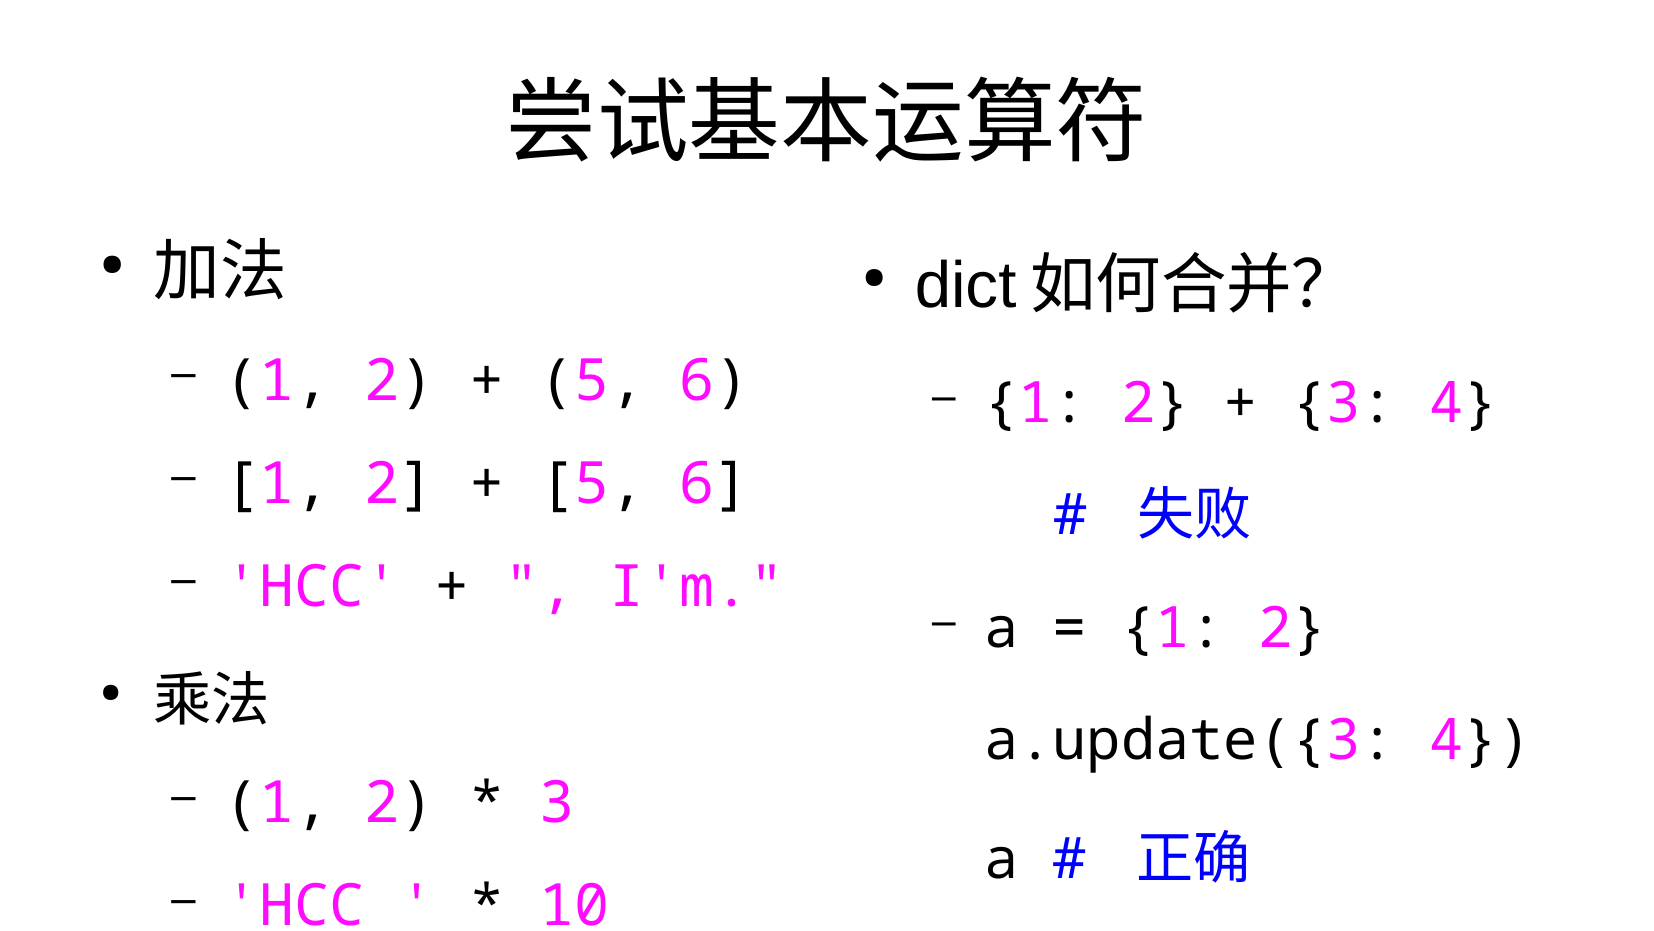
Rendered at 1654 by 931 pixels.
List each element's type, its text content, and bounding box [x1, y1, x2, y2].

list 加法 (1, 2) + (5, 6) [1, 2] + [5, 6] 'HCC' + ", I'm." 乘法 (1, 2) * 3 'HCC ' * 10 [82, 217, 809, 931]
list dict如何合并？ {1: 2} + {3: 4} # 失败 a = {1: 2} a.update({3: 4}) a # 正确 [845, 217, 1572, 898]
title 尝试基本运算符 [82, 37, 1571, 193]
